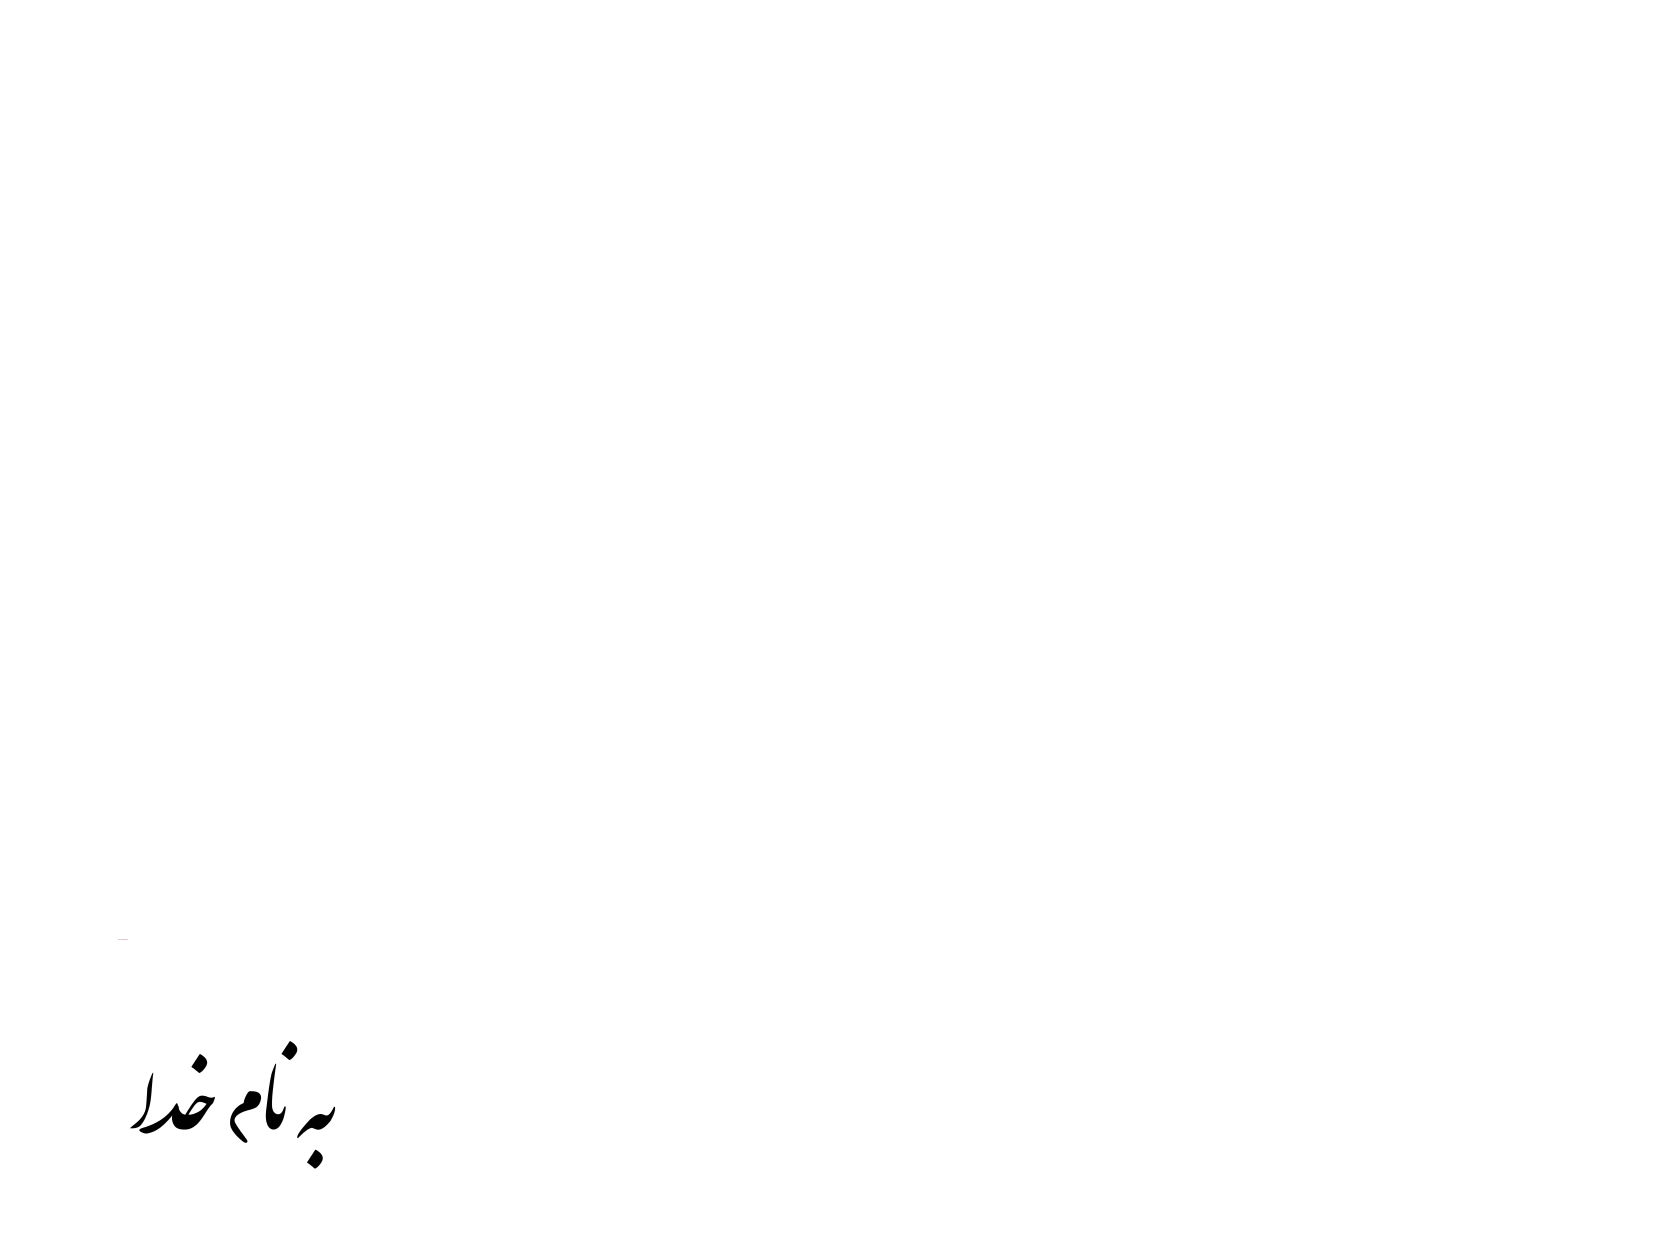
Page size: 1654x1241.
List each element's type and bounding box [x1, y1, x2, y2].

picture [118, 939, 423, 1229]
